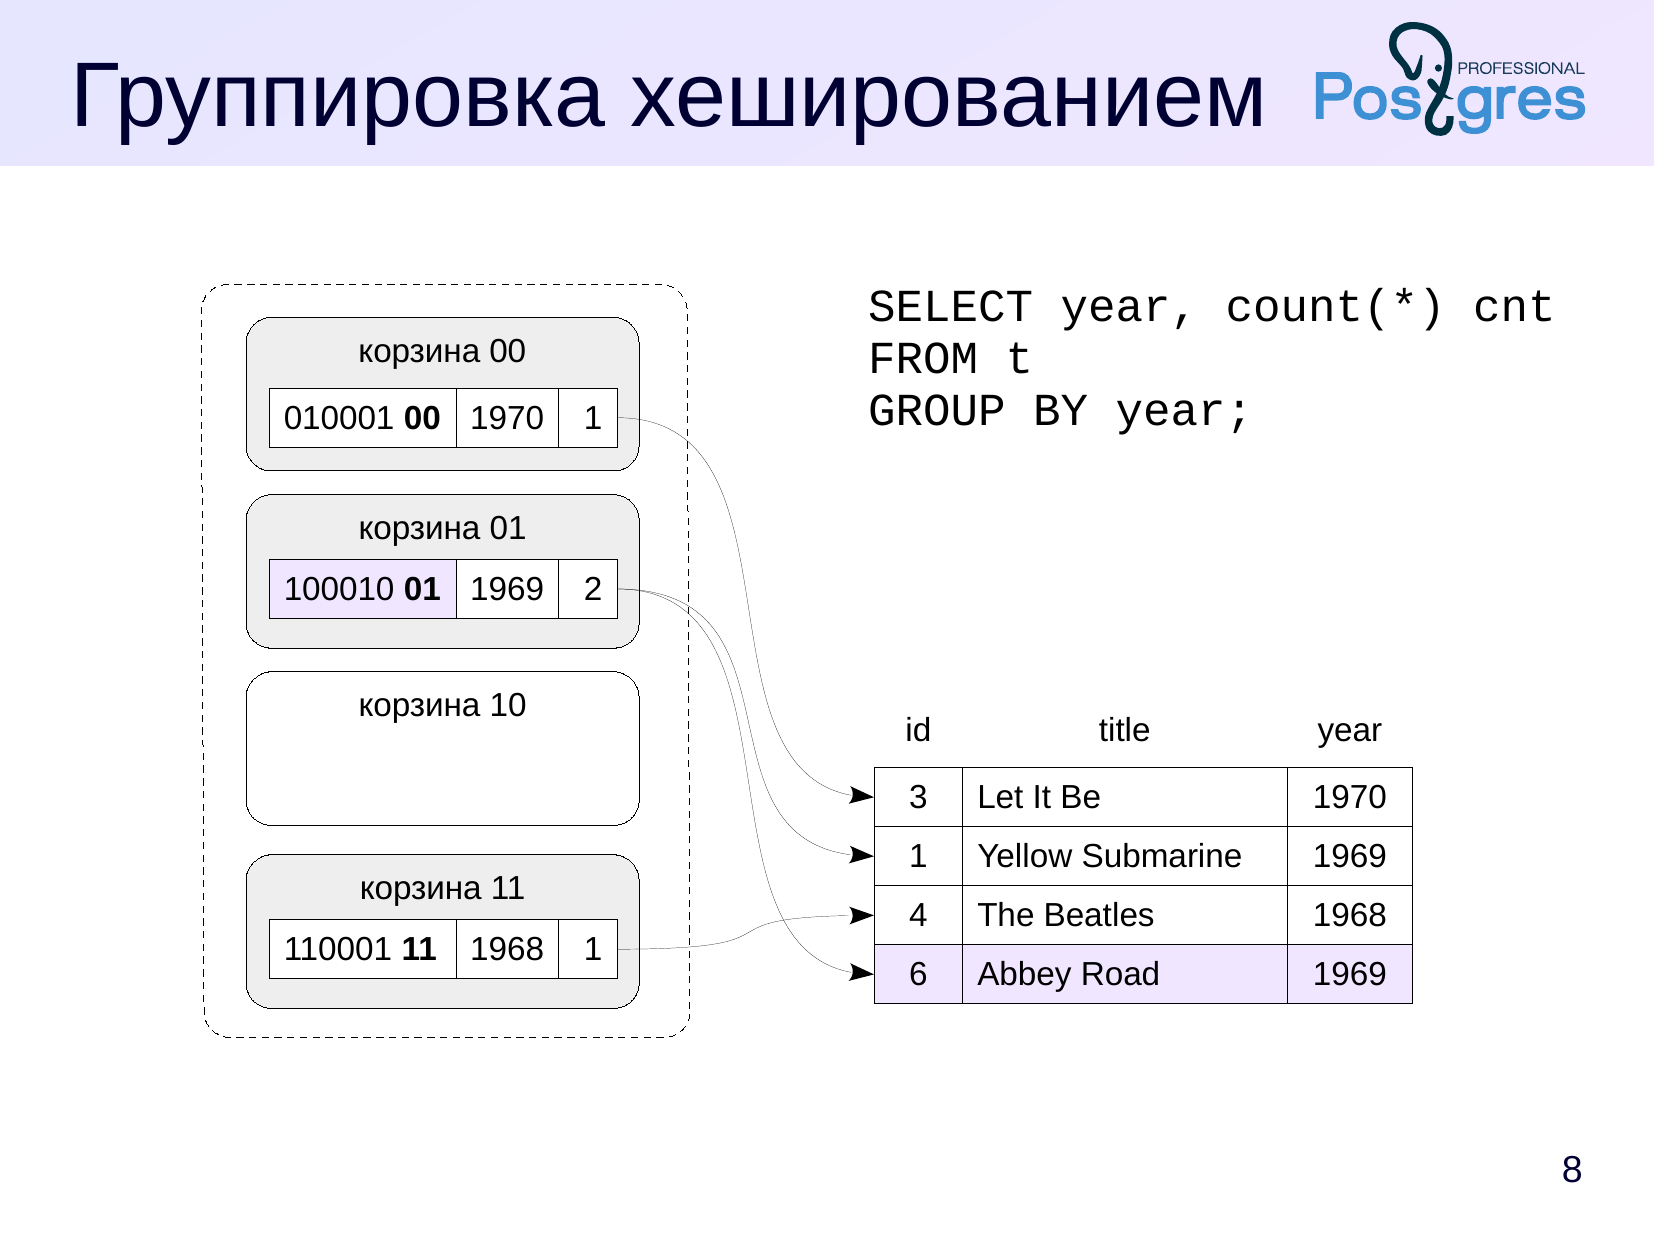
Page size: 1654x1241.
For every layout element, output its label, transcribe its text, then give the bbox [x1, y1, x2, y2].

text_box Let It Be [962, 767, 1287, 827]
text_box 1970 [1287, 767, 1413, 827]
text_box 4 [874, 885, 962, 945]
list SELECT year, count(*) cnt FROM t GROUP BY year; [868, 283, 1651, 751]
text_box 100010 01 [269, 559, 457, 619]
text_box корзина 01 [246, 494, 640, 649]
text_box 1 [559, 919, 618, 979]
text_box [201, 284, 690, 1038]
text_box The Beatles [962, 885, 1287, 945]
text_box 1 [874, 827, 962, 885]
text_box корзина 11 [246, 854, 640, 1009]
text_box 1968 [1287, 885, 1413, 945]
text_box 1969 [457, 559, 559, 619]
text_box 010001 00 [269, 388, 457, 448]
text_box 1970 [457, 388, 559, 448]
text_box корзина 10 [246, 671, 640, 826]
text_box Yellow Submarine [962, 827, 1287, 885]
text_box 3 [874, 767, 962, 827]
text_box Abbey Road [962, 945, 1287, 1004]
text_box [660, 595, 689, 613]
text_box 1 [559, 388, 618, 448]
text_box 2 [559, 559, 618, 619]
text_box 1969 [1287, 827, 1413, 885]
text_box 110001 11 [269, 919, 456, 979]
text_box 1969 [1287, 945, 1413, 1004]
text_box 1968 [456, 919, 559, 979]
title Группировка хешированием [70, 43, 1291, 249]
text_box корзина 00 [246, 317, 640, 471]
text_box 6 [874, 945, 962, 1004]
